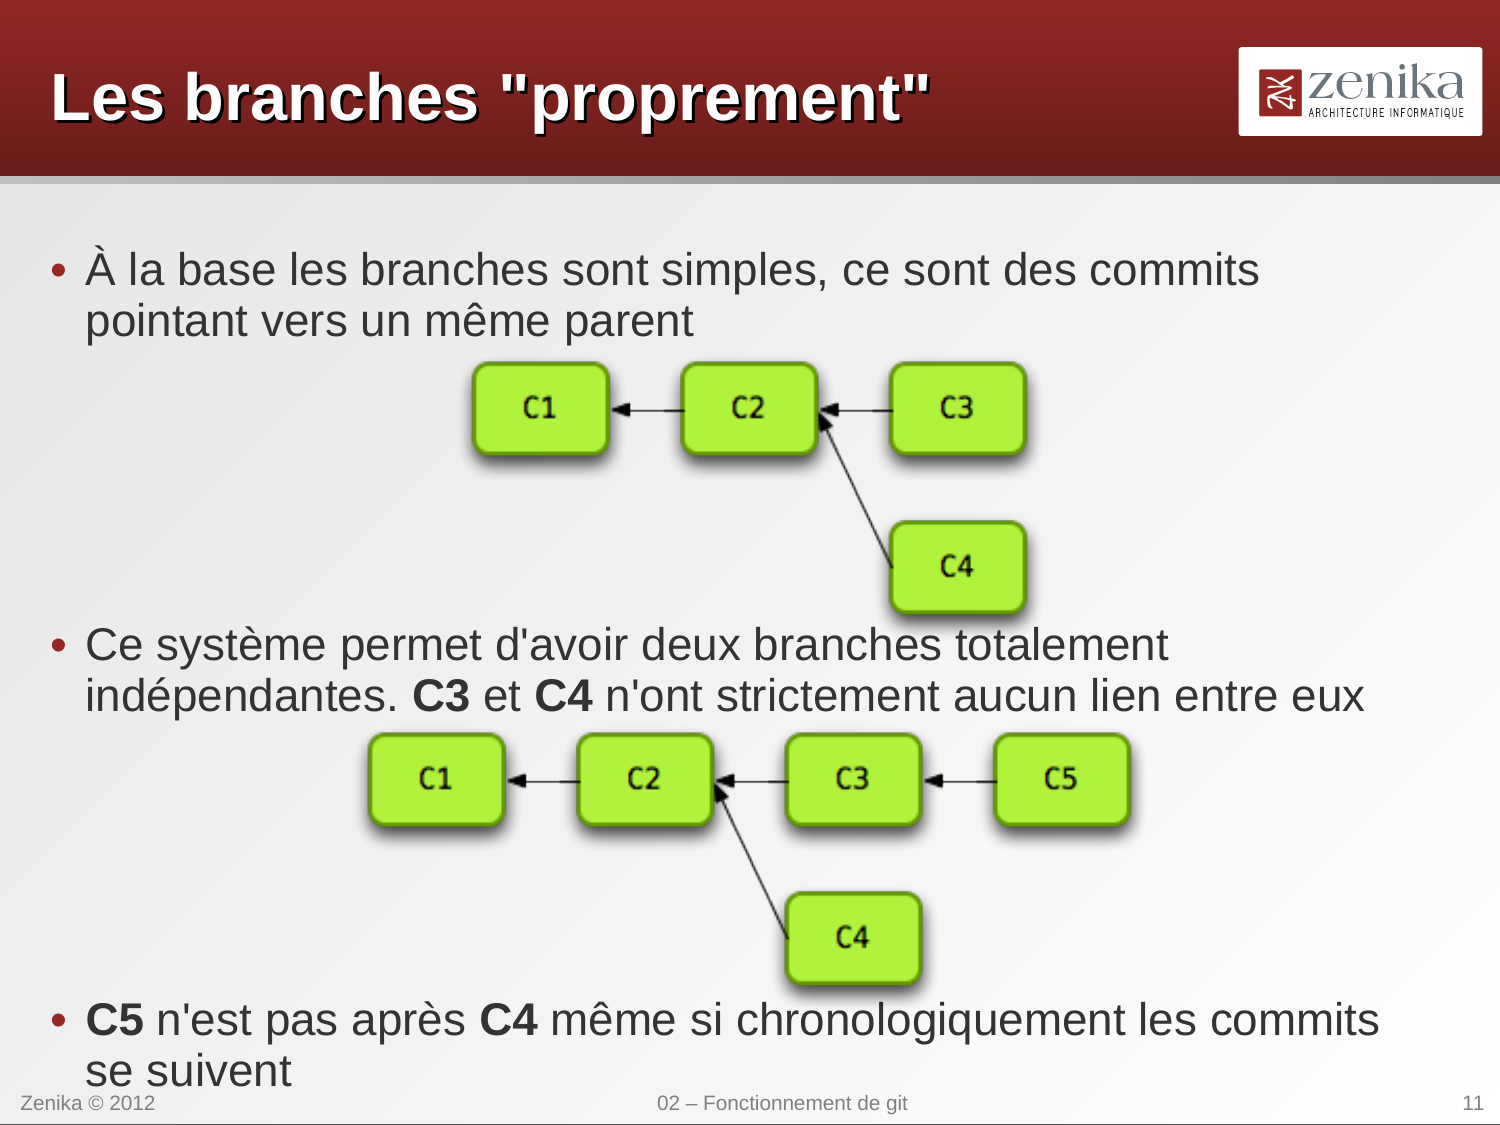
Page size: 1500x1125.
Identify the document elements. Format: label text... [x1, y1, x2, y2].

picture [329, 702, 1171, 1034]
title Les branches "proprement" [50, 15, 1206, 180]
picture [433, 331, 1067, 663]
list À la base les branches sont simples, ce sont des commits pointant vers un même parent Ce système permet d'avoir deux branches totalement indépendantes. C3 et C4 n'ont strictement aucun lien entre eux C5 n'est pas après C4 même si chronologiquement les commits se suivent [50, 244, 1435, 1097]
picture [1257, 58, 1464, 125]
